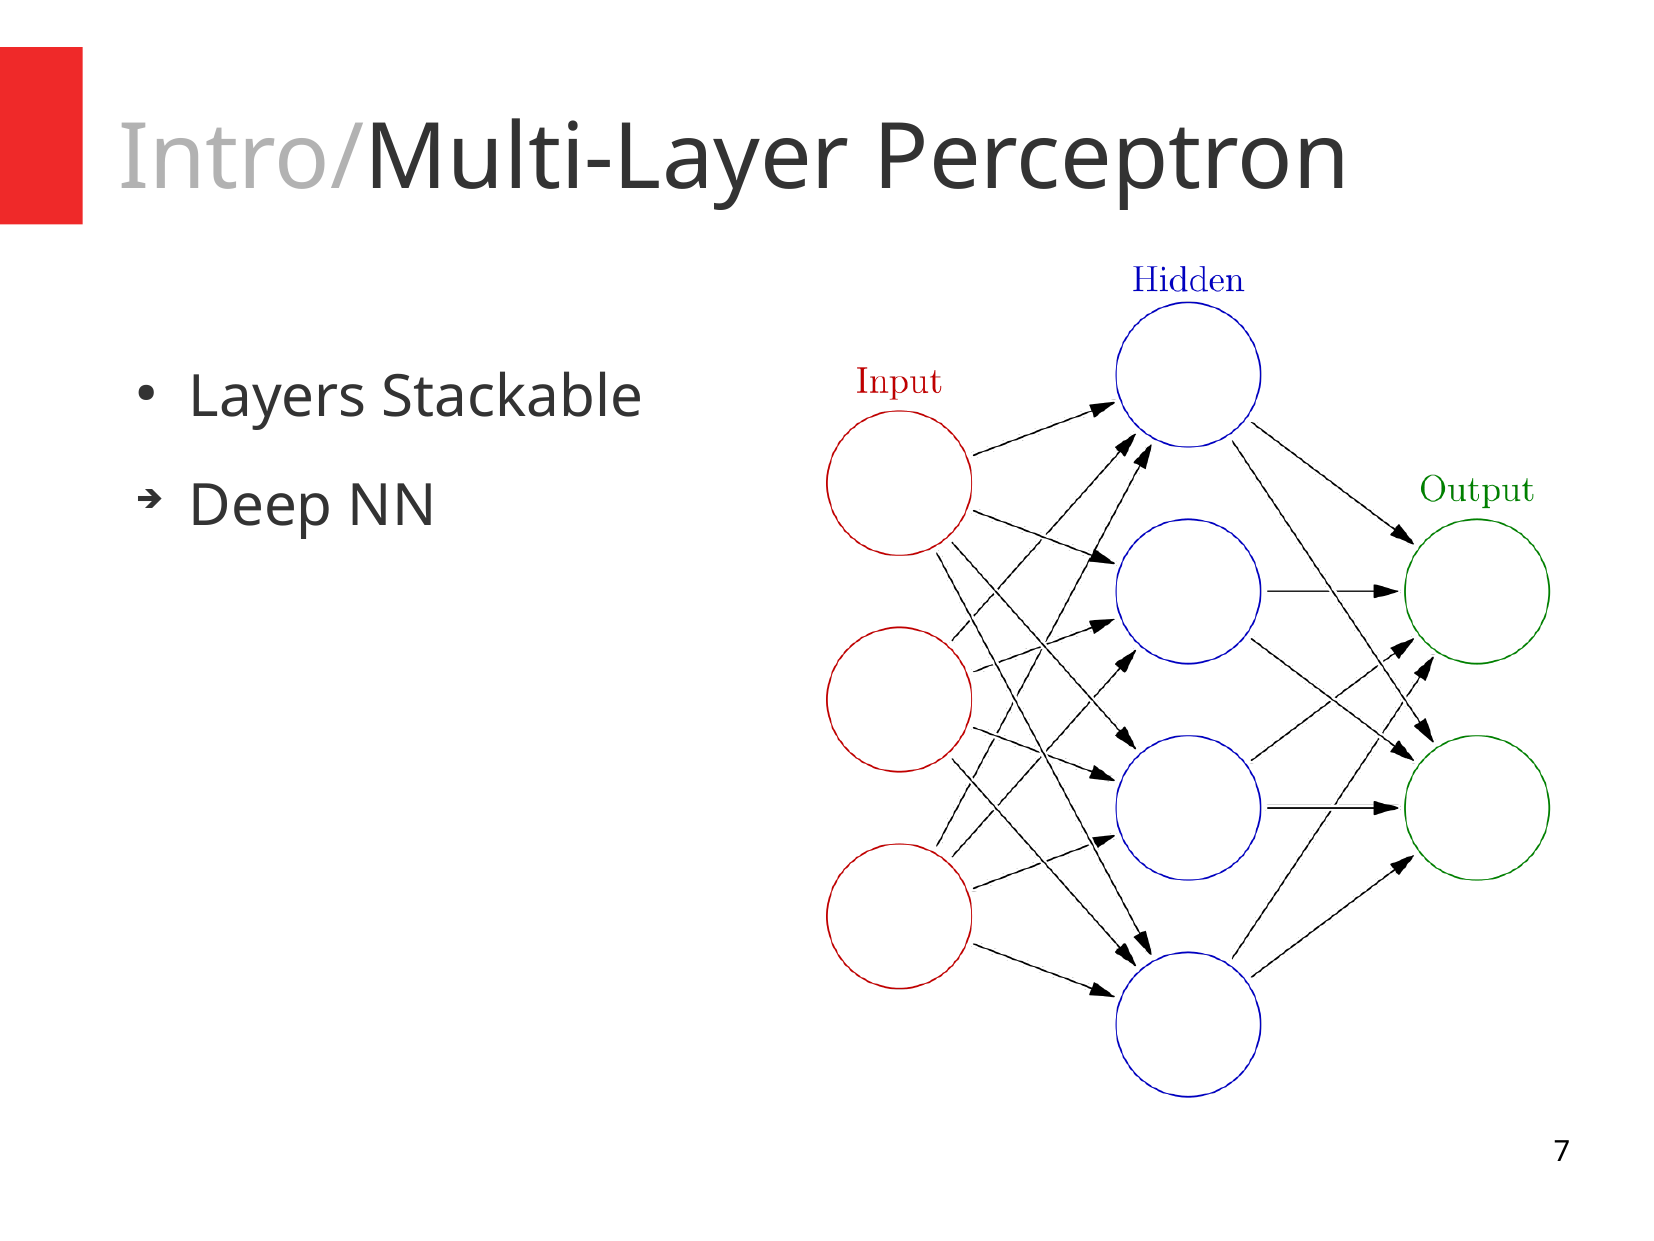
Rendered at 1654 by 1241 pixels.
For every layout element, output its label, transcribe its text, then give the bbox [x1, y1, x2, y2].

list Layers Stackable Deep NN [118, 354, 826, 1074]
picture [826, 261, 1552, 1134]
title Intro/Multi-Layer Perceptron [118, 49, 1571, 257]
